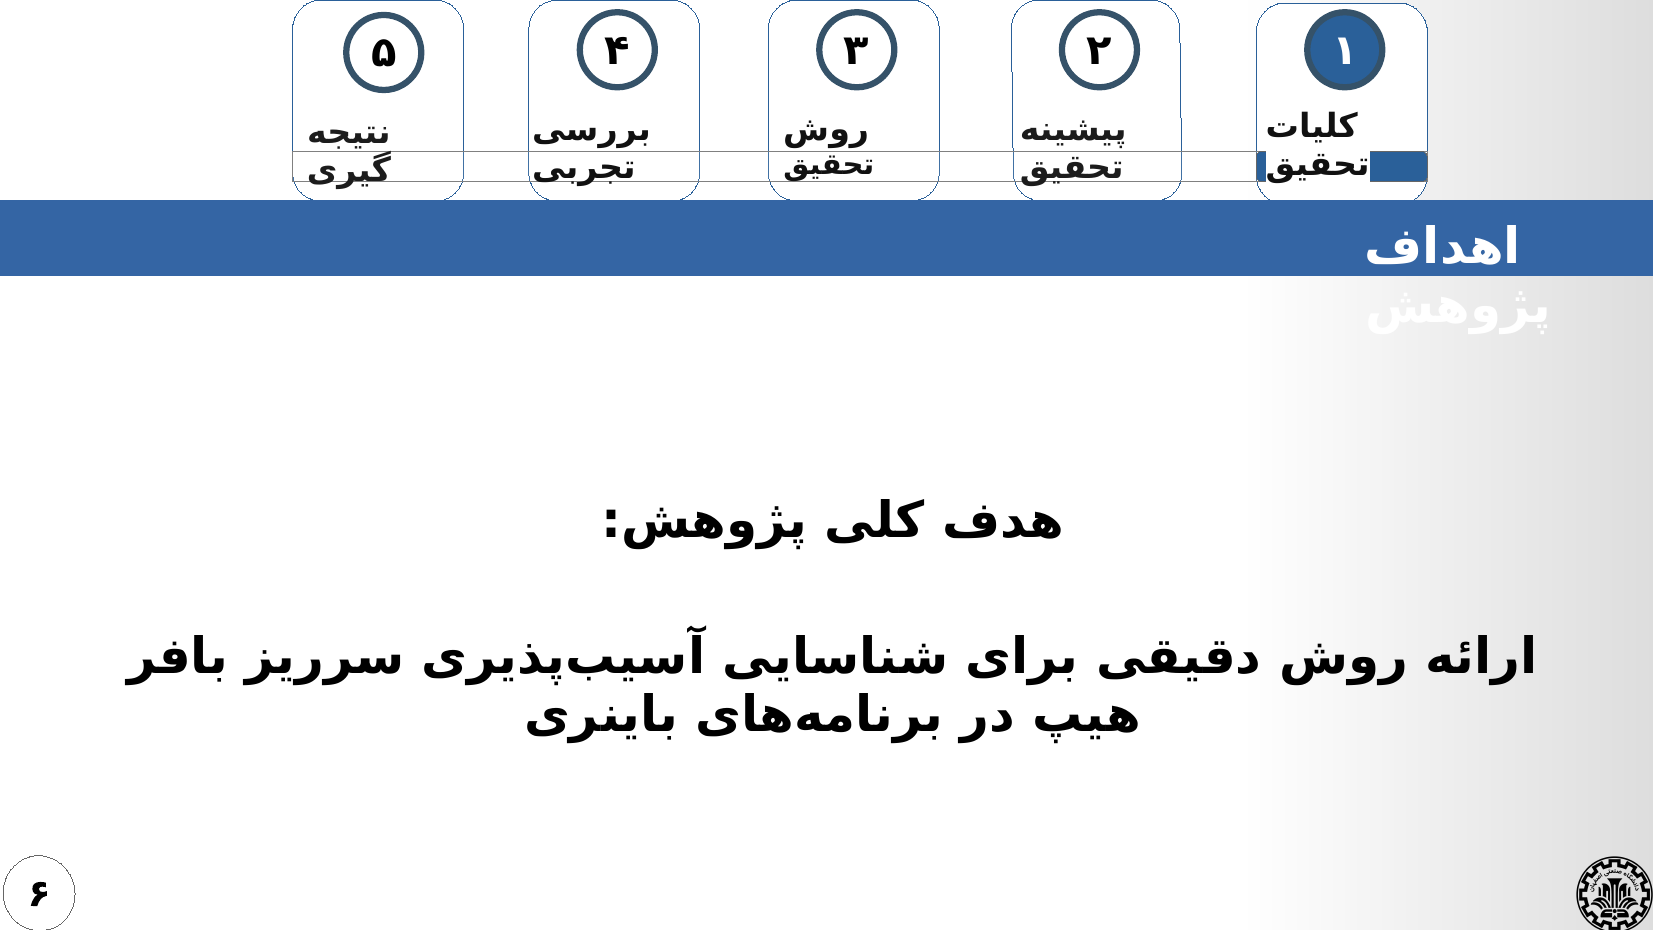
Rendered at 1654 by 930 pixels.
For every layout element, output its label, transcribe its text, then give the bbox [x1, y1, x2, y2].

text_box [528, 0, 700, 101]
text_box هدف کلی پژوهش: ارائه روش دقیقی برای شناسایی آسیب‌پذیری سرریز بافر هیپ در برنامه‌های باینری [75, 474, 1591, 655]
text_box ۱ [1307, 12, 1383, 88]
text_box ۵ [346, 14, 422, 91]
text_box [292, 0, 464, 104]
text_box ۲ [1061, 12, 1137, 88]
text_box اهداف پژوهش [1350, 209, 1653, 282]
text_box پیشینه تحقیق [1005, 101, 1195, 151]
picture [1575, 855, 1653, 930]
text_box ۳ [819, 12, 895, 88]
text_box [0, 148, 1653, 341]
text_box کلیات تحقیق [1250, 99, 1446, 148]
text_box نتیجه گیری [292, 104, 488, 154]
text_box [768, 0, 940, 101]
text_box [1256, 3, 1428, 99]
text_box روش تحقیق [768, 101, 964, 151]
text_box ۶ [3, 855, 76, 930]
text_box [1011, 0, 1181, 101]
text_box بررسی تجربی [517, 101, 713, 151]
text_box ۴ [579, 12, 655, 88]
